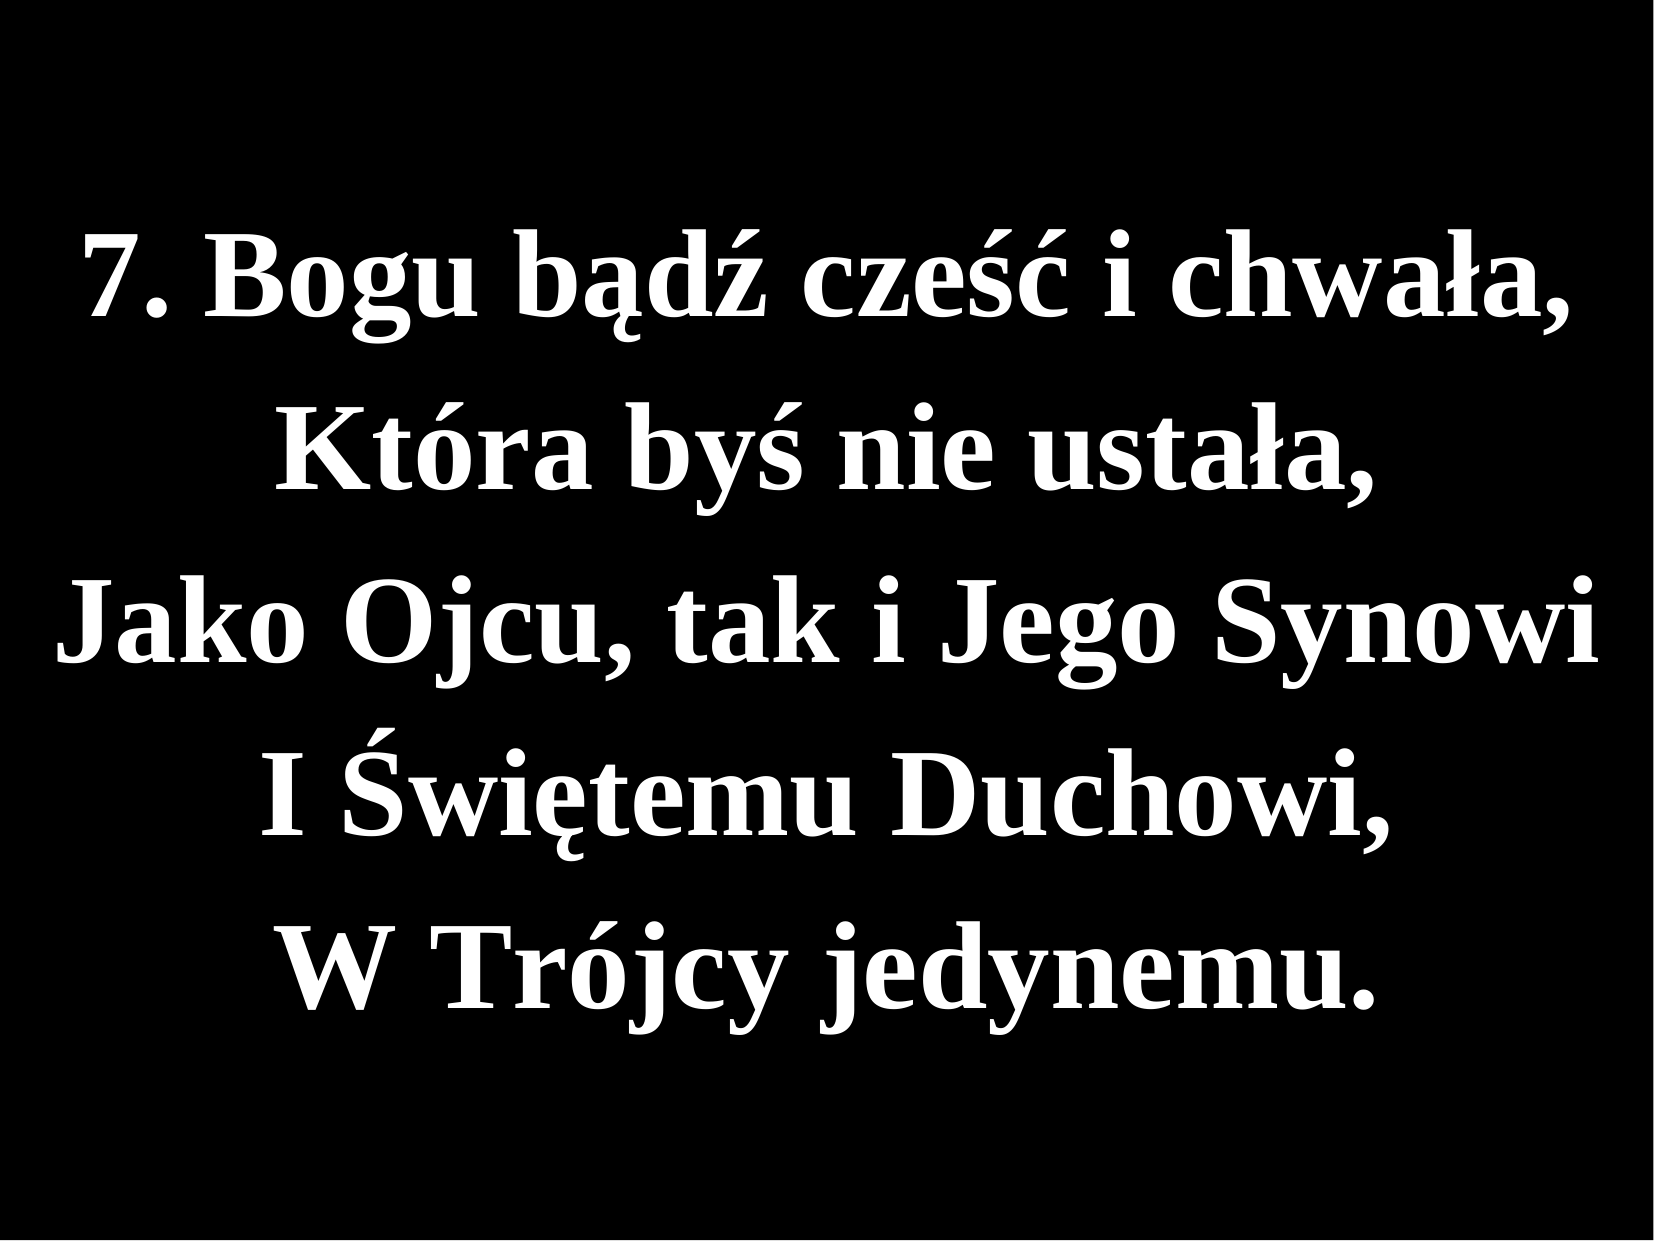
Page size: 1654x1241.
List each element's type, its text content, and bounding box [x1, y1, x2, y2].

title 7. Bogu bądź cześć i chwała, ppp Która byś nie ustała, ppp Jako Ojcu, tak i Jego Synowi ppp I Świętemu Duchowi, ppp W Trójcy jedynemu. [0, 0, 1654, 1241]
